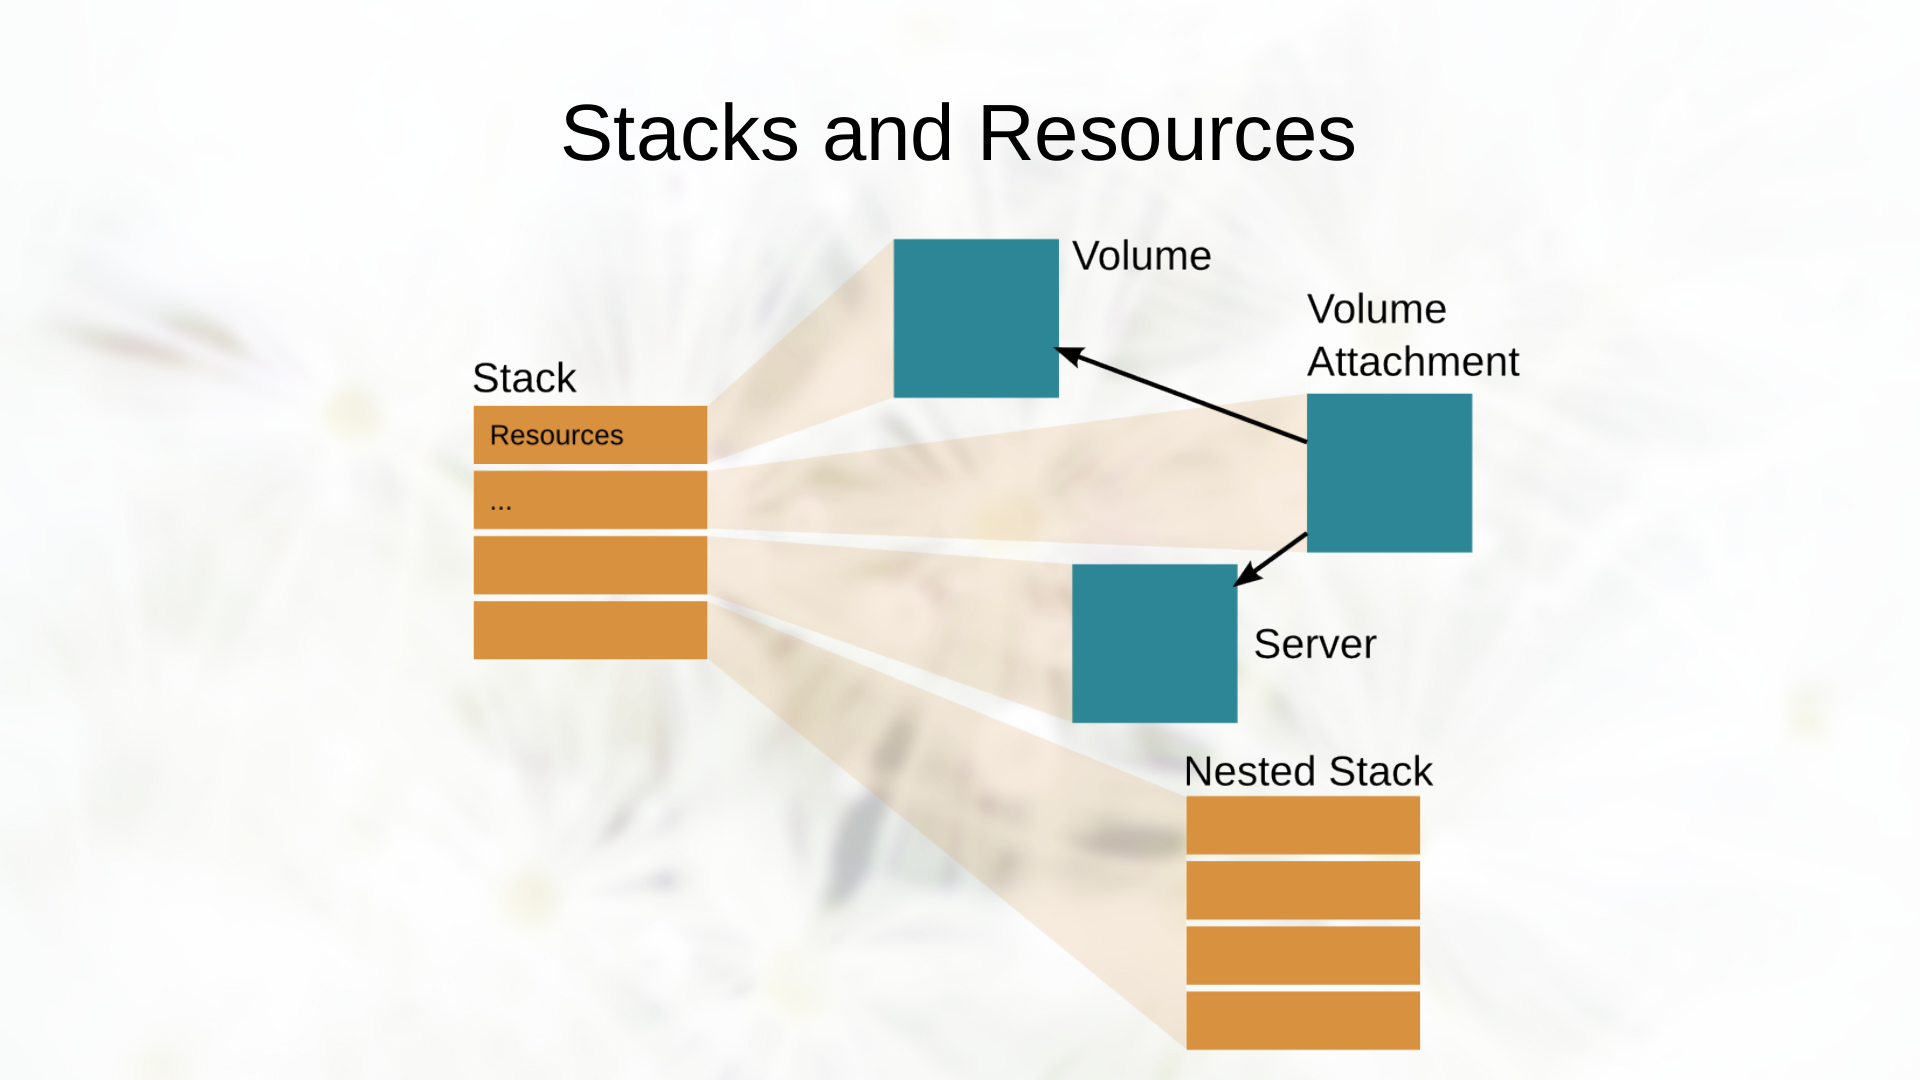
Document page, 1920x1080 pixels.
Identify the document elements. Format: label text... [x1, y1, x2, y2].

picture [0, 0, 1920, 1080]
title Stacks and Resources [95, 42, 1824, 224]
